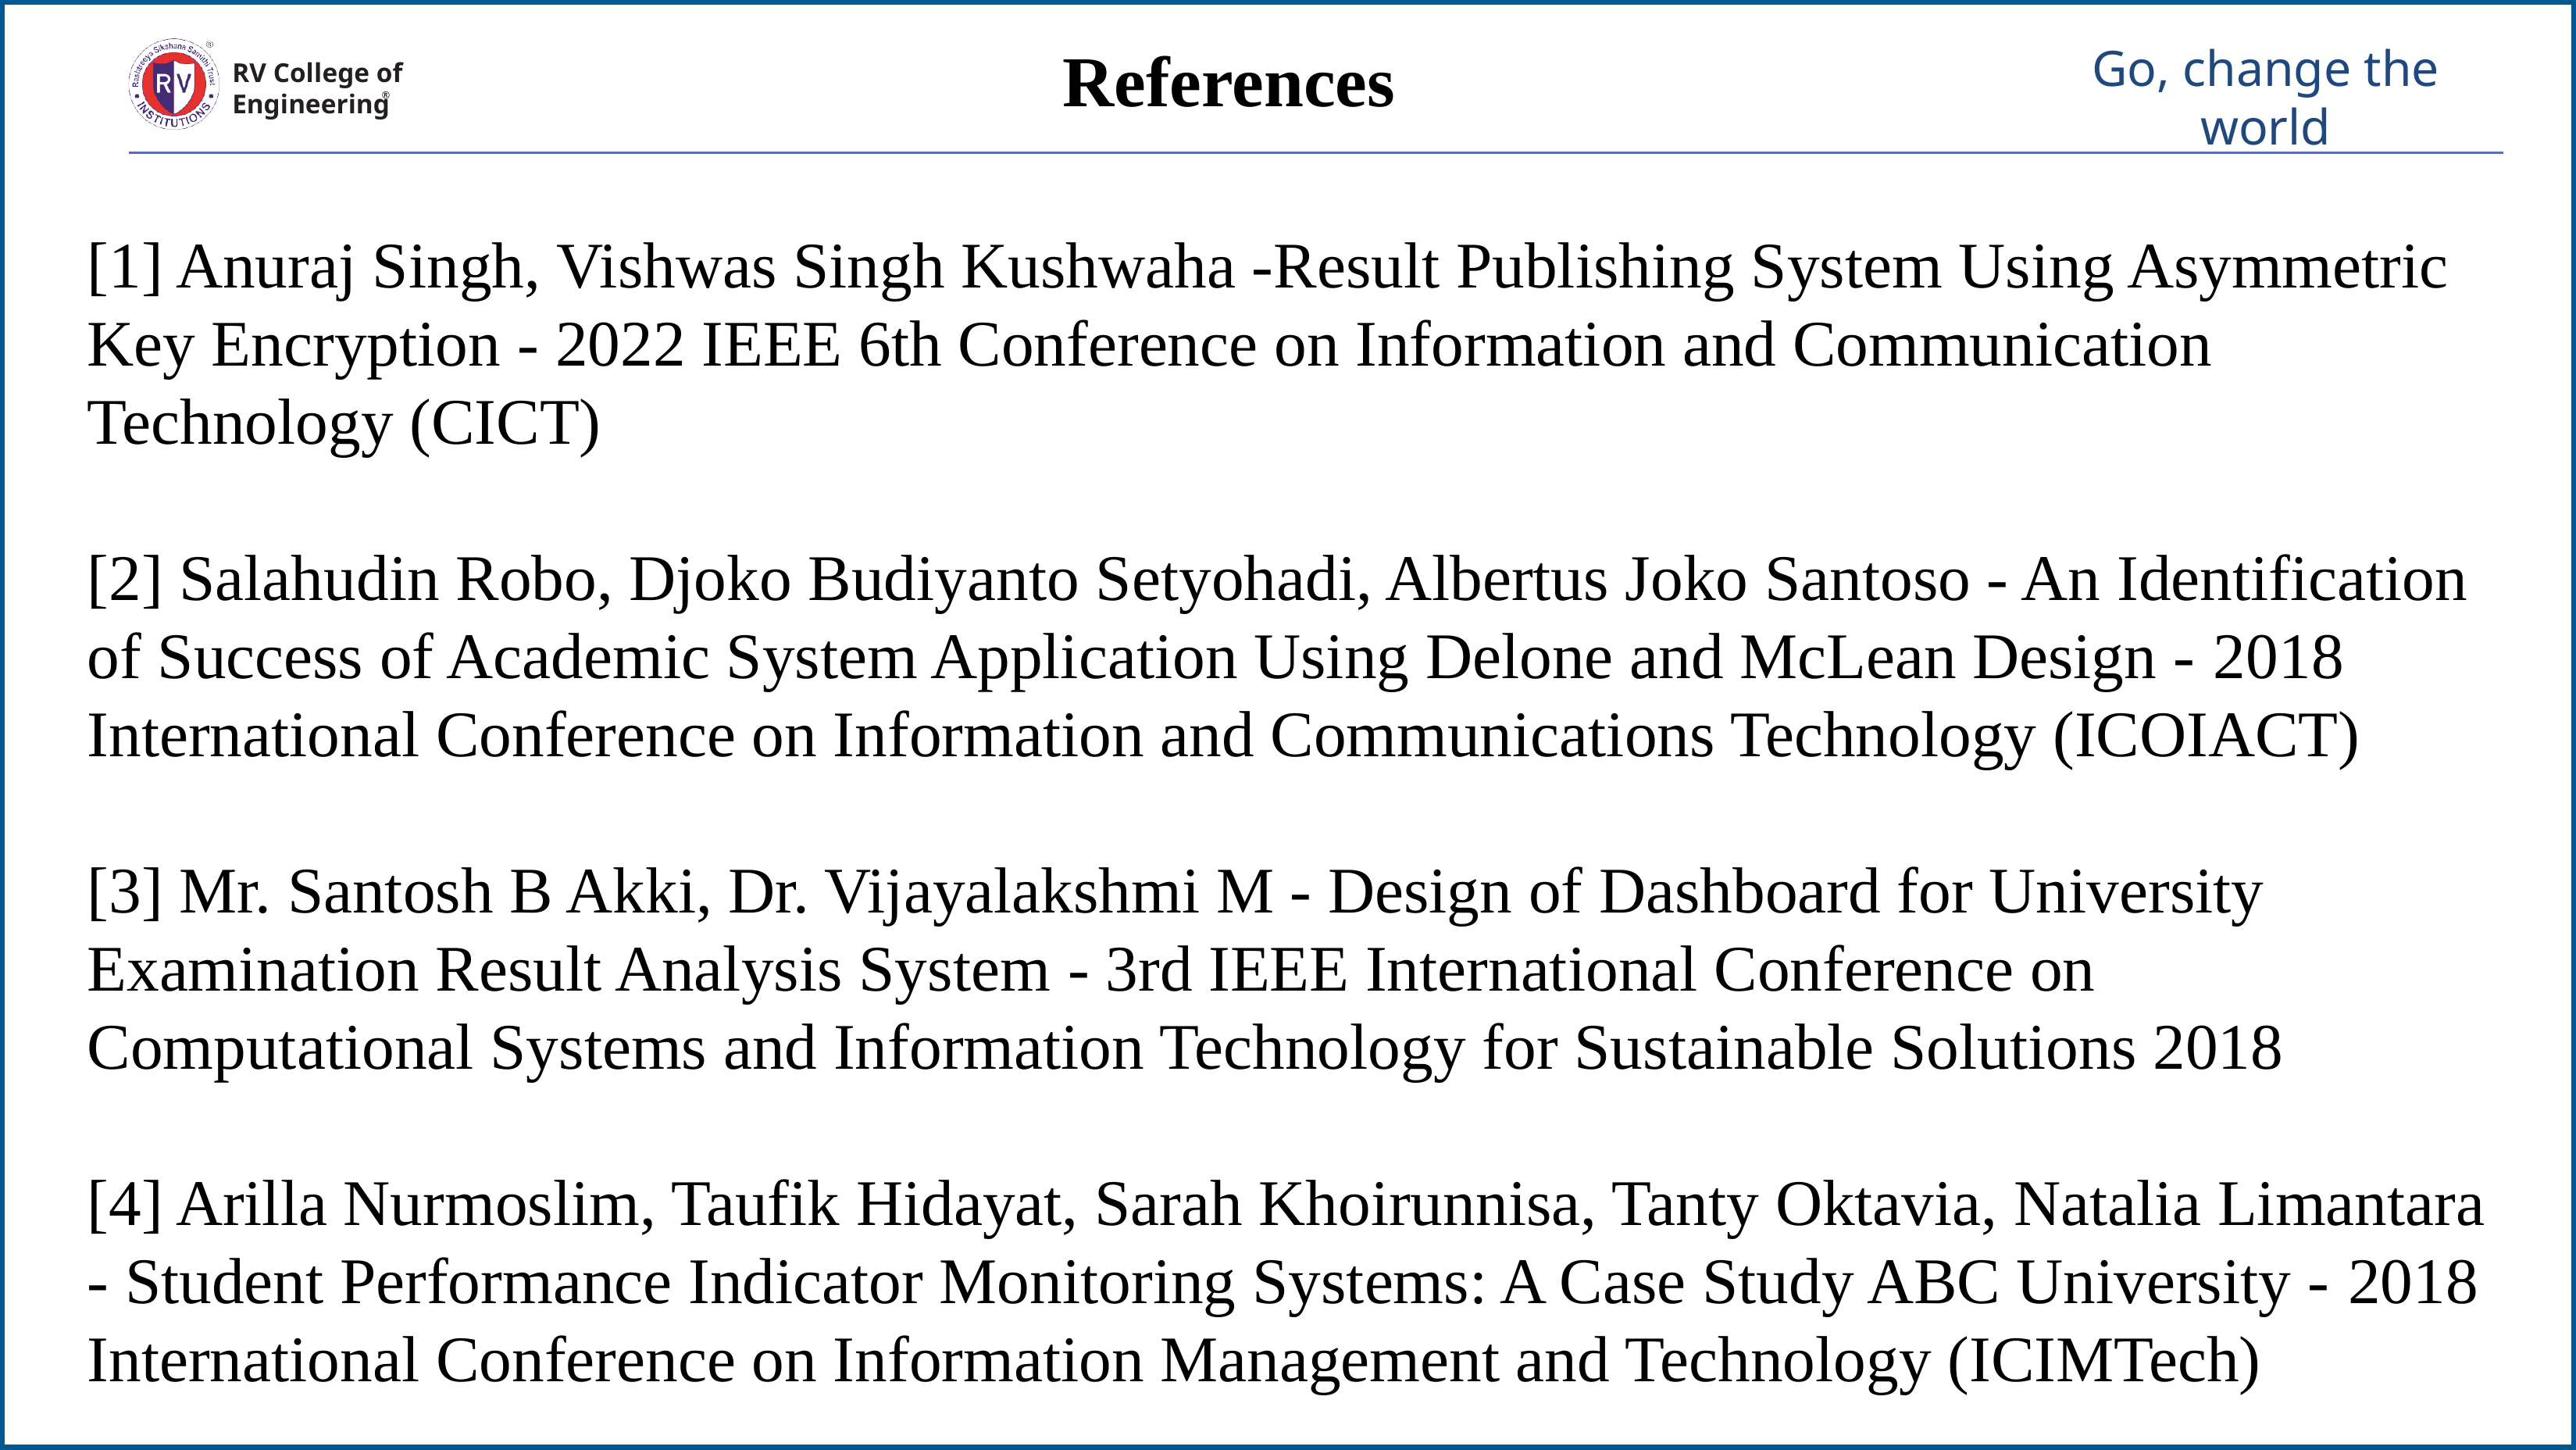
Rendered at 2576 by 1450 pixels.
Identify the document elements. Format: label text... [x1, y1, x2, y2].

text_box [1] Anuraj Singh, Vishwas Singh Kushwaha -Result Publishing System Using Asymmetric Key Encryption - 2022 IEEE 6th Conference on Information and Communication Technology (CICT) [2] Salahudin Robo, Djoko Budiyanto Setyohadi, Albertus Joko Santoso - An Identification of Success of Academic System Application Using Delone and McLean Design - 2018 International Conference on Information and Communications Technology (ICOIACT) [3] Mr. Santosh B Akki, Dr. Vijayalakshmi M - Design of Dashboard for University Examination Result Analysis System - 3rd IEEE International Conference on Computational Systems and Information Technology for Sustainable Solutions 2018 [4] Arilla Nurmoslim, Taufik Hidayat, Sarah Khoirunnisa, Tanty Oktavia, Natalia Limantara - Student Performance Indicator Monitoring Systems: A Case Study ABC University - 2018 International Conference on Information Management and Technology (ICIMTech) [48, 216, 2503, 1450]
text_box [0, 0, 2576, 1450]
title Go, change the world [2029, 38, 2502, 139]
text_box RV College of Engineering [230, 55, 436, 119]
text_box References [648, 37, 1811, 120]
